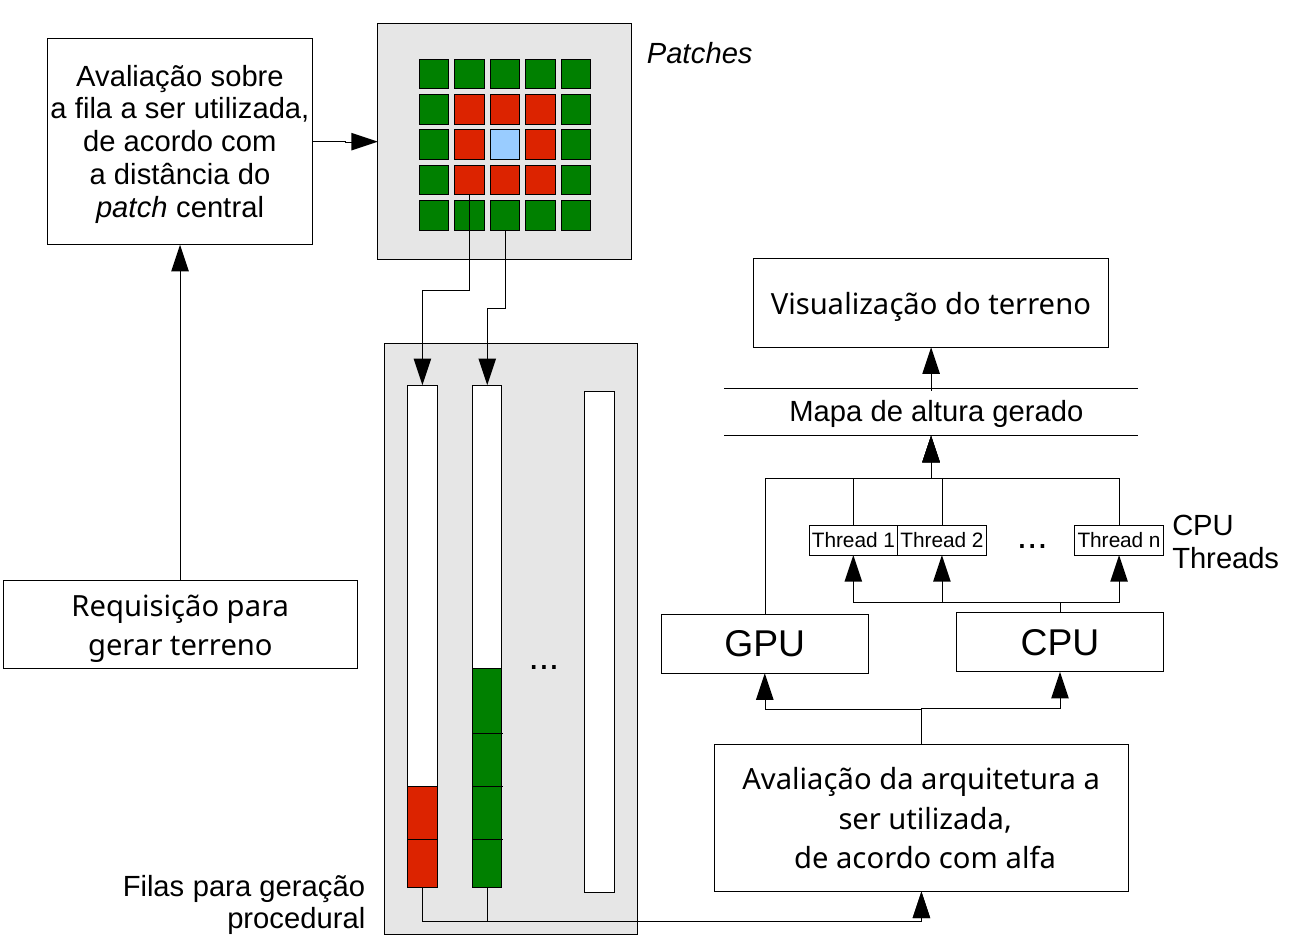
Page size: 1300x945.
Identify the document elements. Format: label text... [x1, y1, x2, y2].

text_box Avaliação da arquitetura a ser utilizada, de acordo com alfa [714, 744, 1129, 892]
text_box CPU [956, 612, 1028, 672]
text_box Requisição para gerar terreno [3, 580, 358, 669]
text_box Thread 2 [897, 525, 987, 556]
text_box [377, 23, 632, 260]
text_box ... [1002, 507, 1117, 595]
text_box Avaliação sobre a fila a ser utilizada, de acordo com a distância do patch central [47, 38, 313, 245]
text_box Thread n [1117, 525, 1157, 556]
text_box Visualização do terreno [753, 258, 1109, 348]
text_box Mapa de altura gerado [774, 389, 1115, 436]
text_box GPU [661, 614, 869, 674]
text_box CPU [1061, 612, 1164, 672]
text_box Thread 1 [809, 525, 897, 556]
text_box Filas para geração procedural [108, 862, 384, 945]
text_box CPU Threads [1157, 501, 1295, 583]
text_box [384, 343, 638, 935]
text_box Patches [632, 29, 768, 89]
text_box ... [513, 628, 628, 715]
text_box CPU [1029, 612, 1060, 672]
text_box CPU [1054, 632, 1060, 642]
